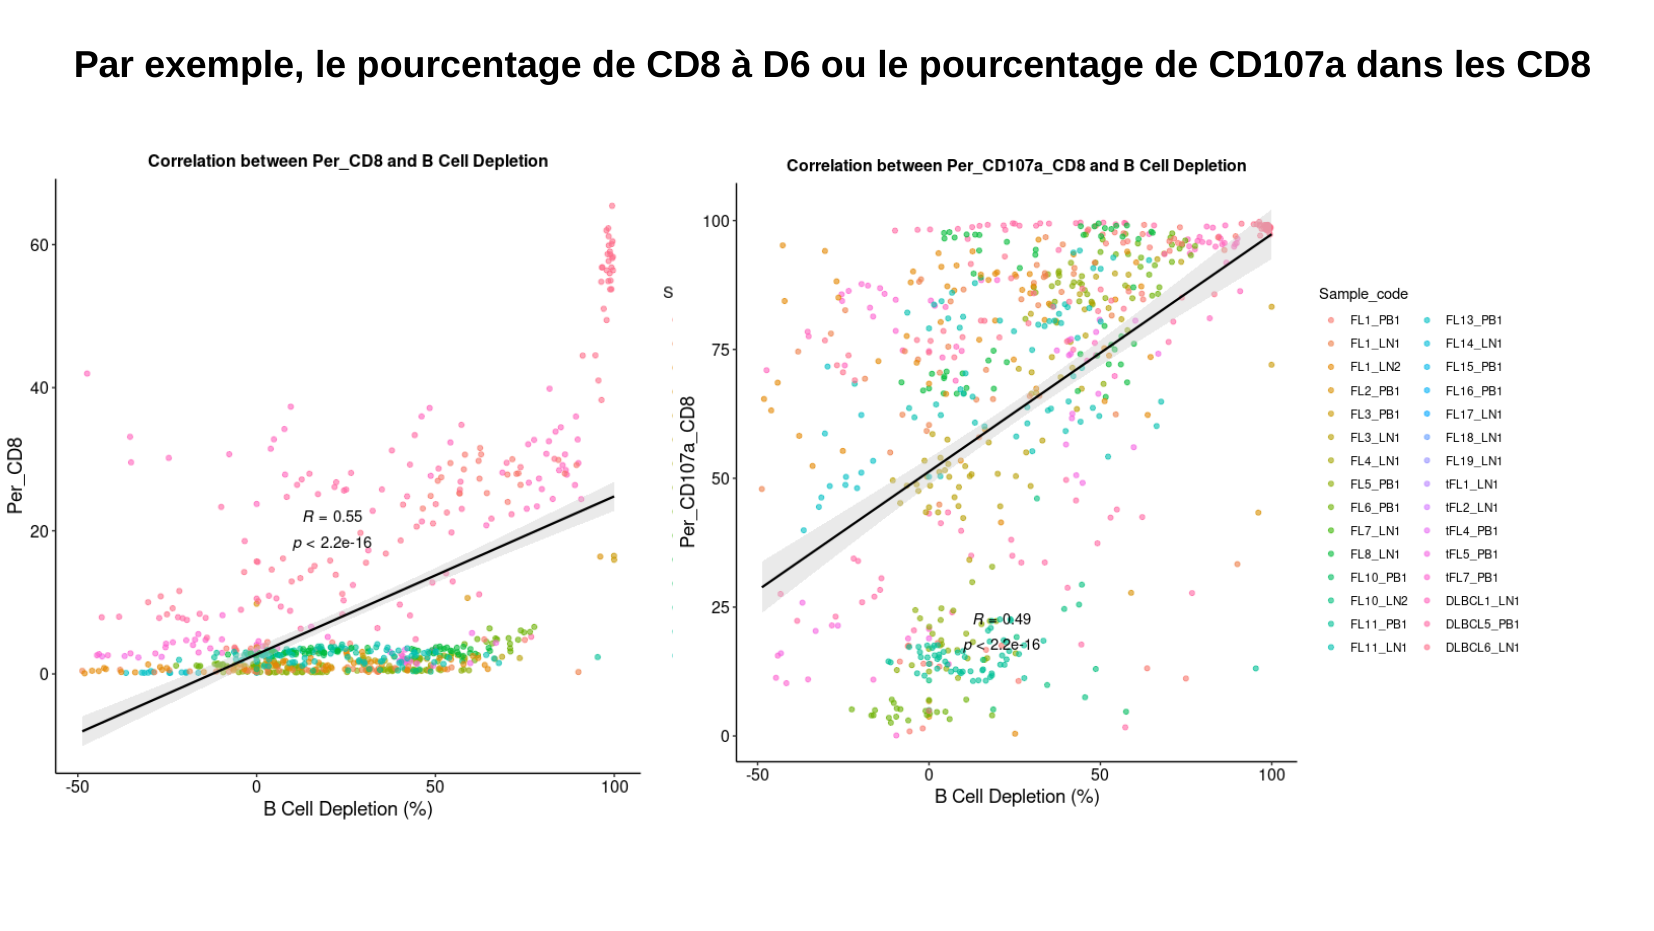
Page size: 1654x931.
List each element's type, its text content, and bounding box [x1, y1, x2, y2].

picture [0, 147, 1536, 827]
text_box Par exemple, le pourcentage de CD8 à D6 ou le pourcentage de CD107a dans les CD8 [59, 36, 1654, 178]
